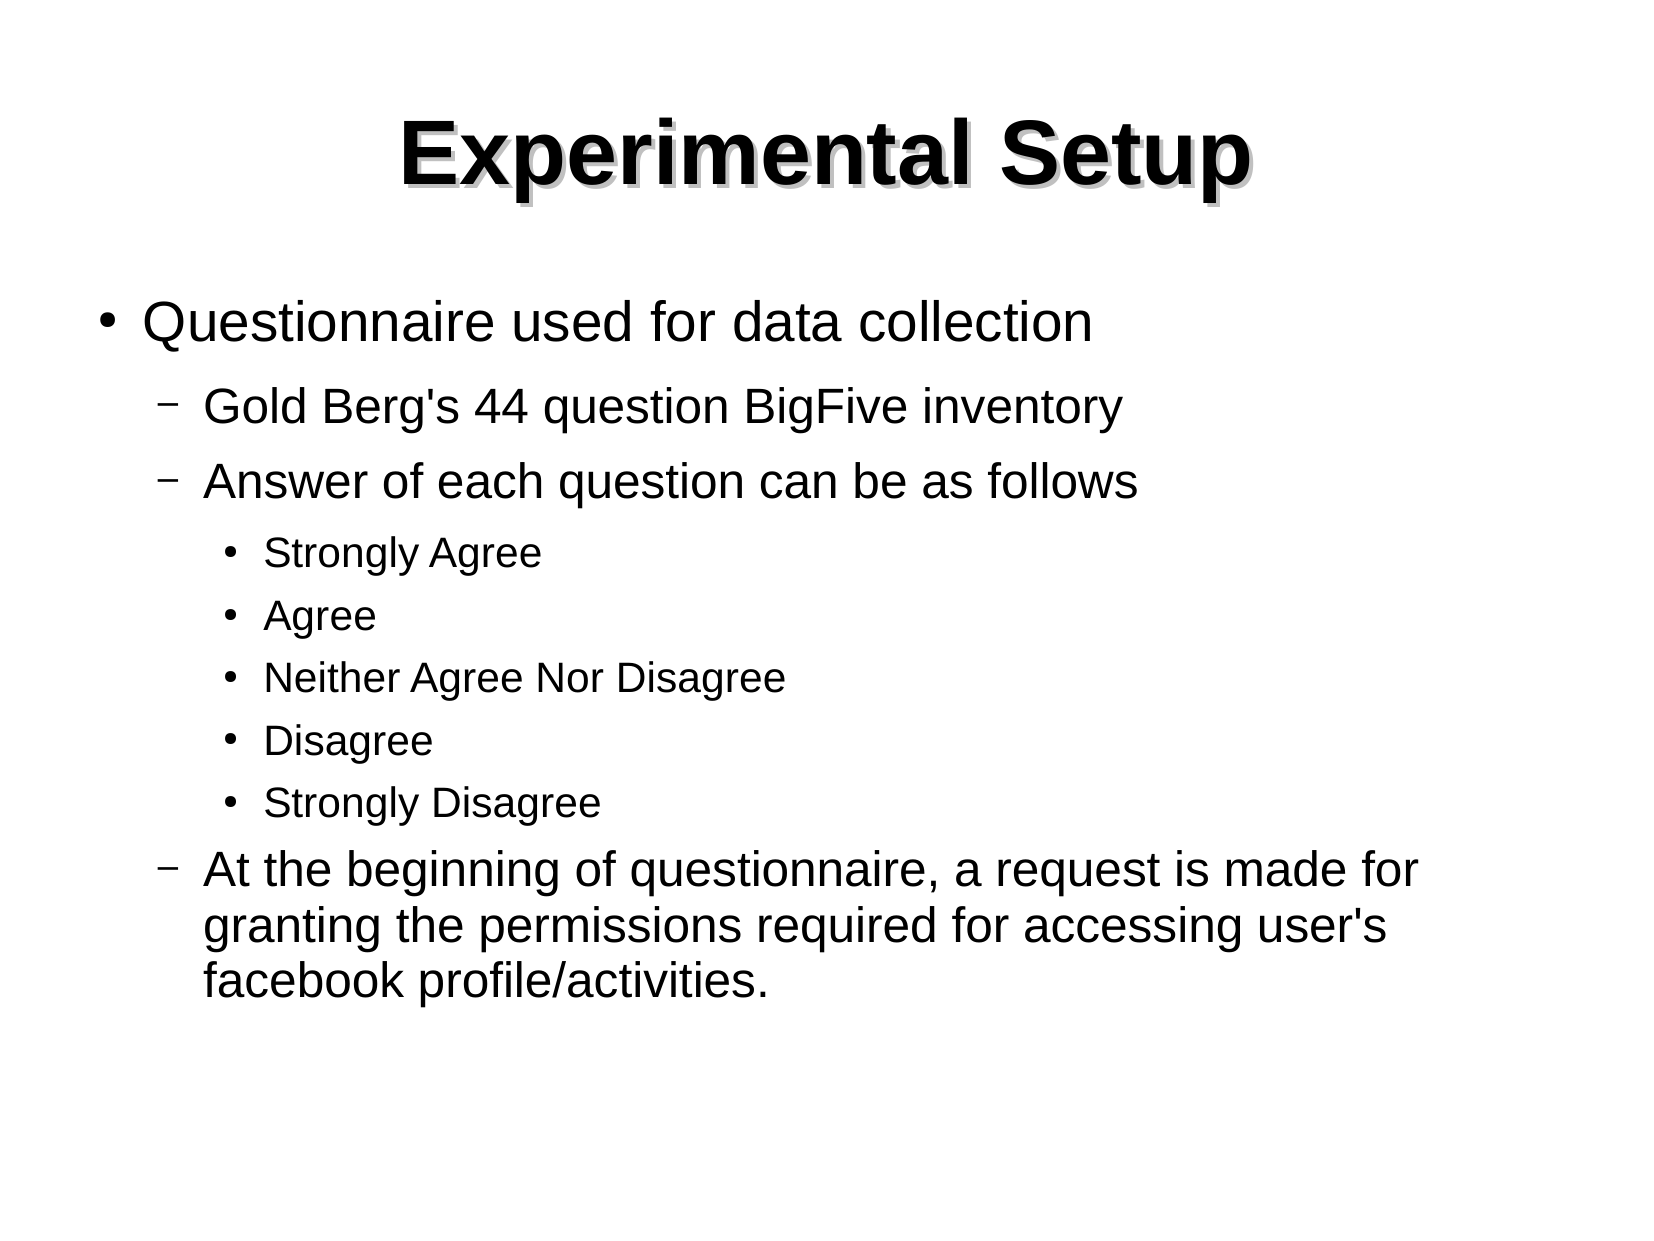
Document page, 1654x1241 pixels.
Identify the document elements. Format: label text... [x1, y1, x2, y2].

list Questionnaire used for data collection Gold Berg's 44 question BigFive inventory Answer of each question can be as follows Strongly Agree Agree Neither Agree Nor Disagree Disagree Strongly Disagree At the beginning of questionnaire, a request is made for granting the permissions required for accessing user's facebook profile/activities. [82, 290, 1571, 1010]
title Experimental Setup [82, 49, 1571, 257]
